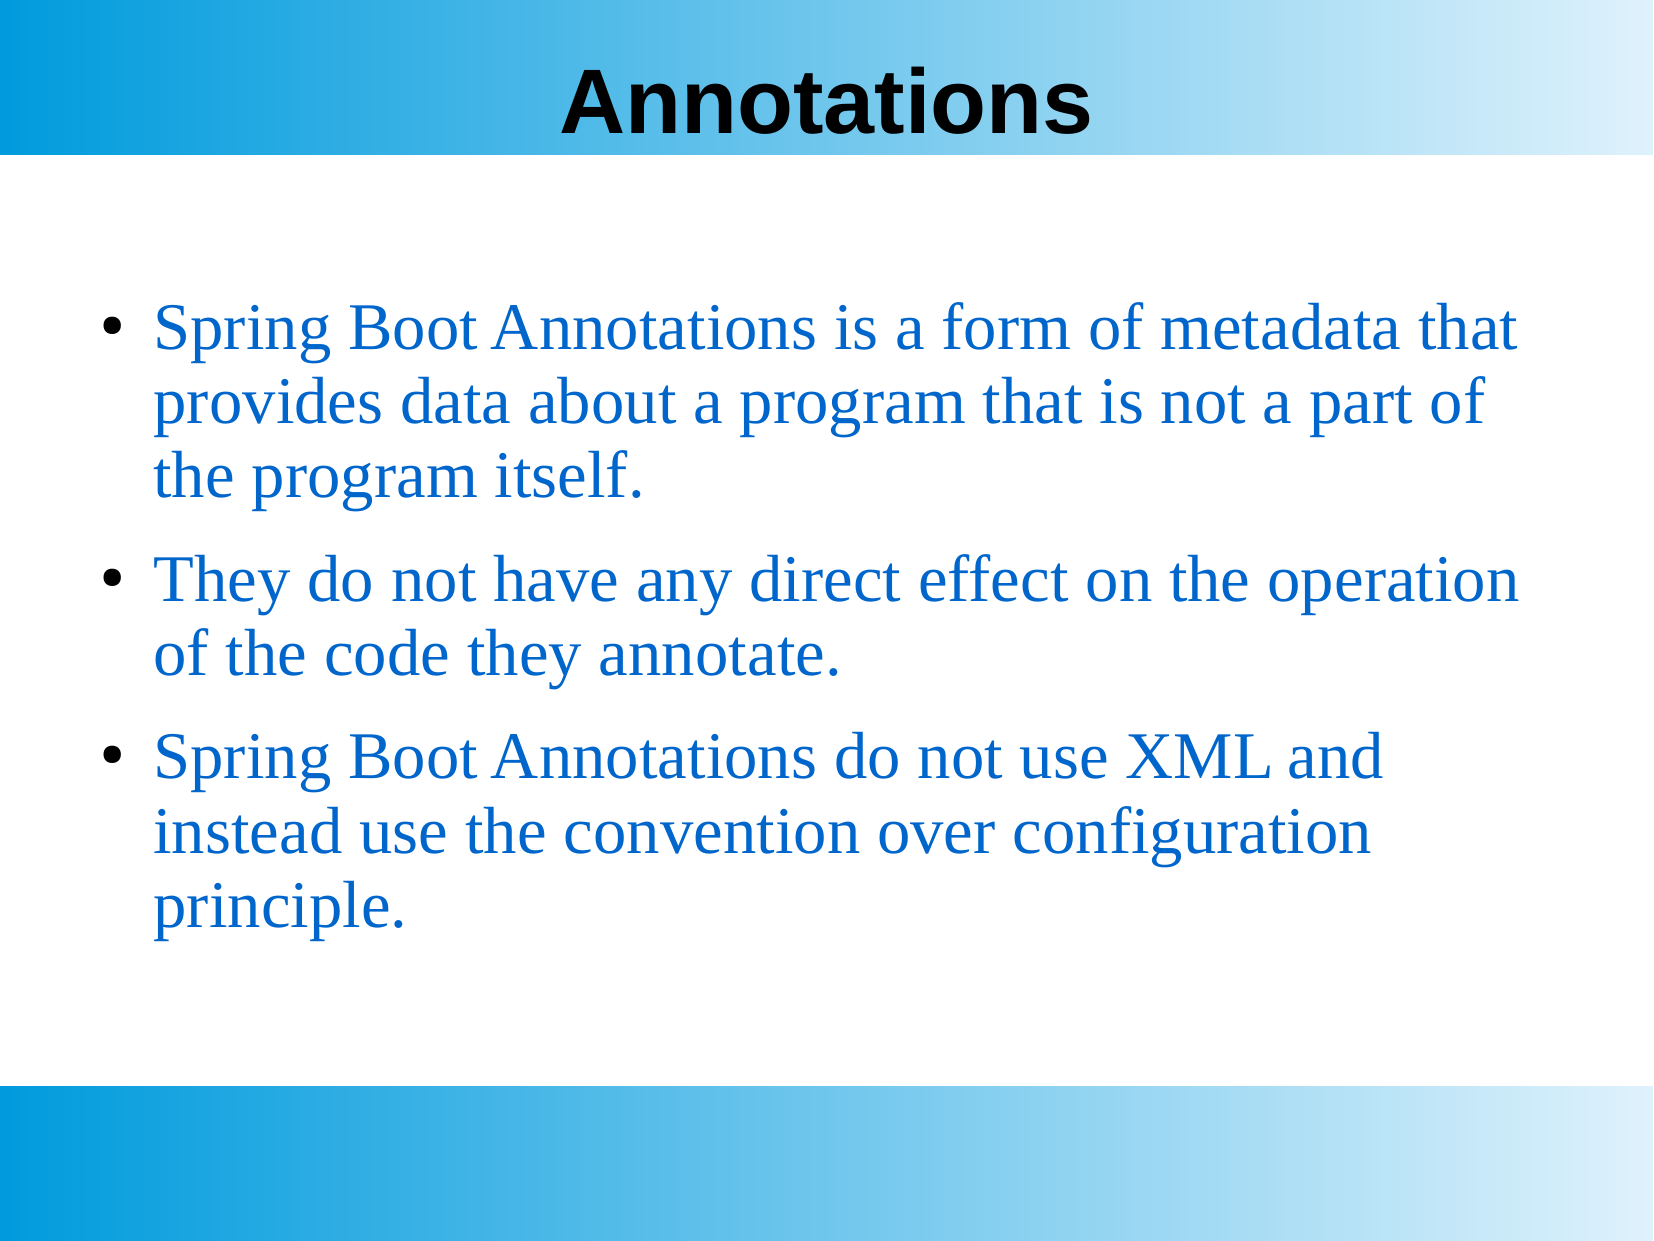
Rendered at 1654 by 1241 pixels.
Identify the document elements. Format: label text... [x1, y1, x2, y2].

list Spring Boot Annotations is a form of metadata that provides data about a program that is not a part of the program itself. They do not have any direct effect on the operation of the code they annotate. Spring Boot Annotations do not use XML and instead use the convention over configuration principle. [82, 290, 1571, 1010]
title Annotations [82, 49, 1571, 155]
